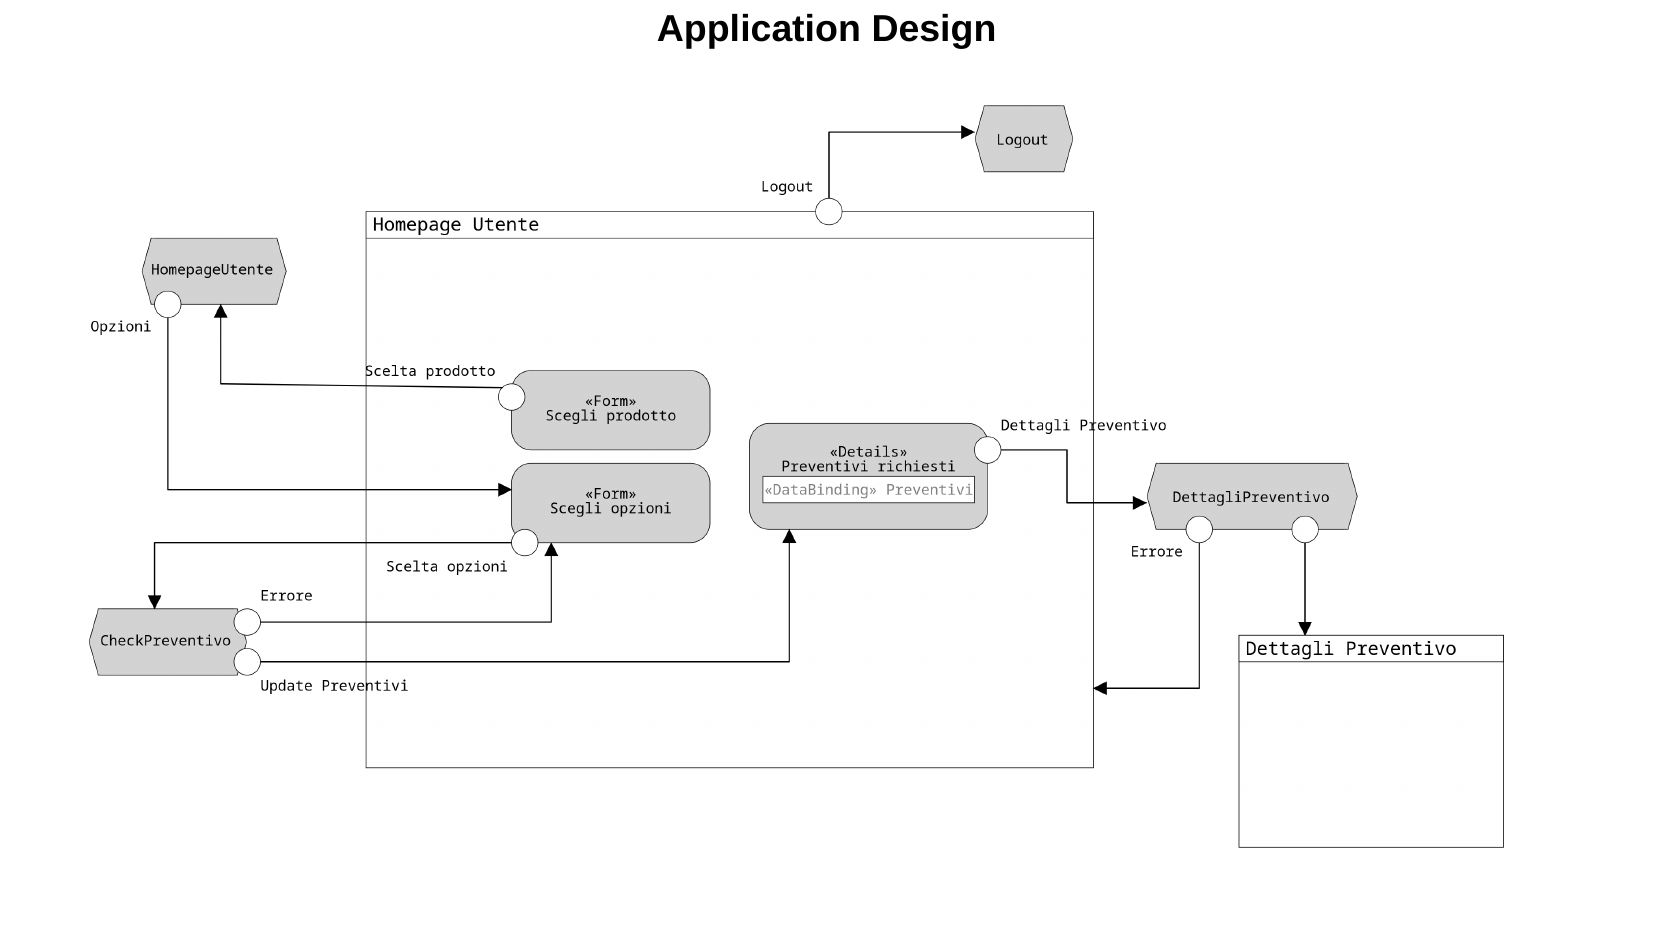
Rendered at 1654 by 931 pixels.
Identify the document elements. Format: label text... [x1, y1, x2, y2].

text_box Application Design [489, 0, 1165, 57]
picture [75, 84, 1579, 931]
